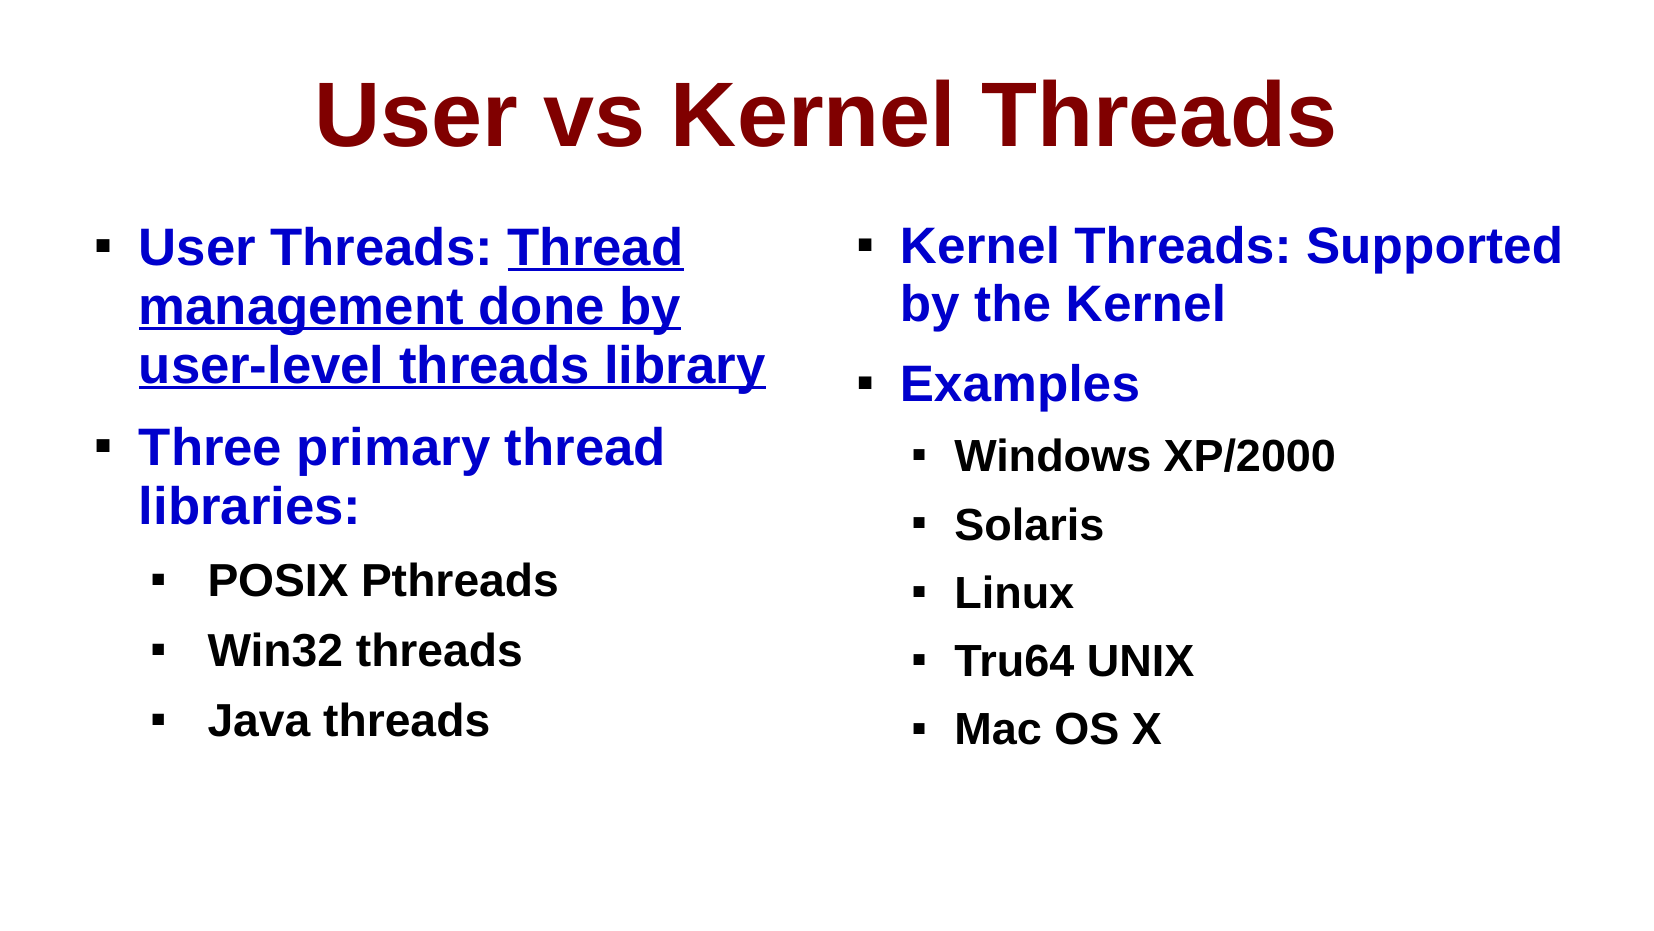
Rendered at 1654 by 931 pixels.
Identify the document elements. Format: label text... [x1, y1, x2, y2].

list User Threads: Thread management done by user-level threads library Three primary thread libraries: POSIX Pthreads Win32 threads Java threads [82, 217, 809, 757]
title User vs Kernel Threads [82, 37, 1571, 193]
list Kernel Threads: Supported by the Kernel Examples Windows XP/2000 Solaris Linux Tru64 UNIX Mac OS X [845, 217, 1572, 757]
